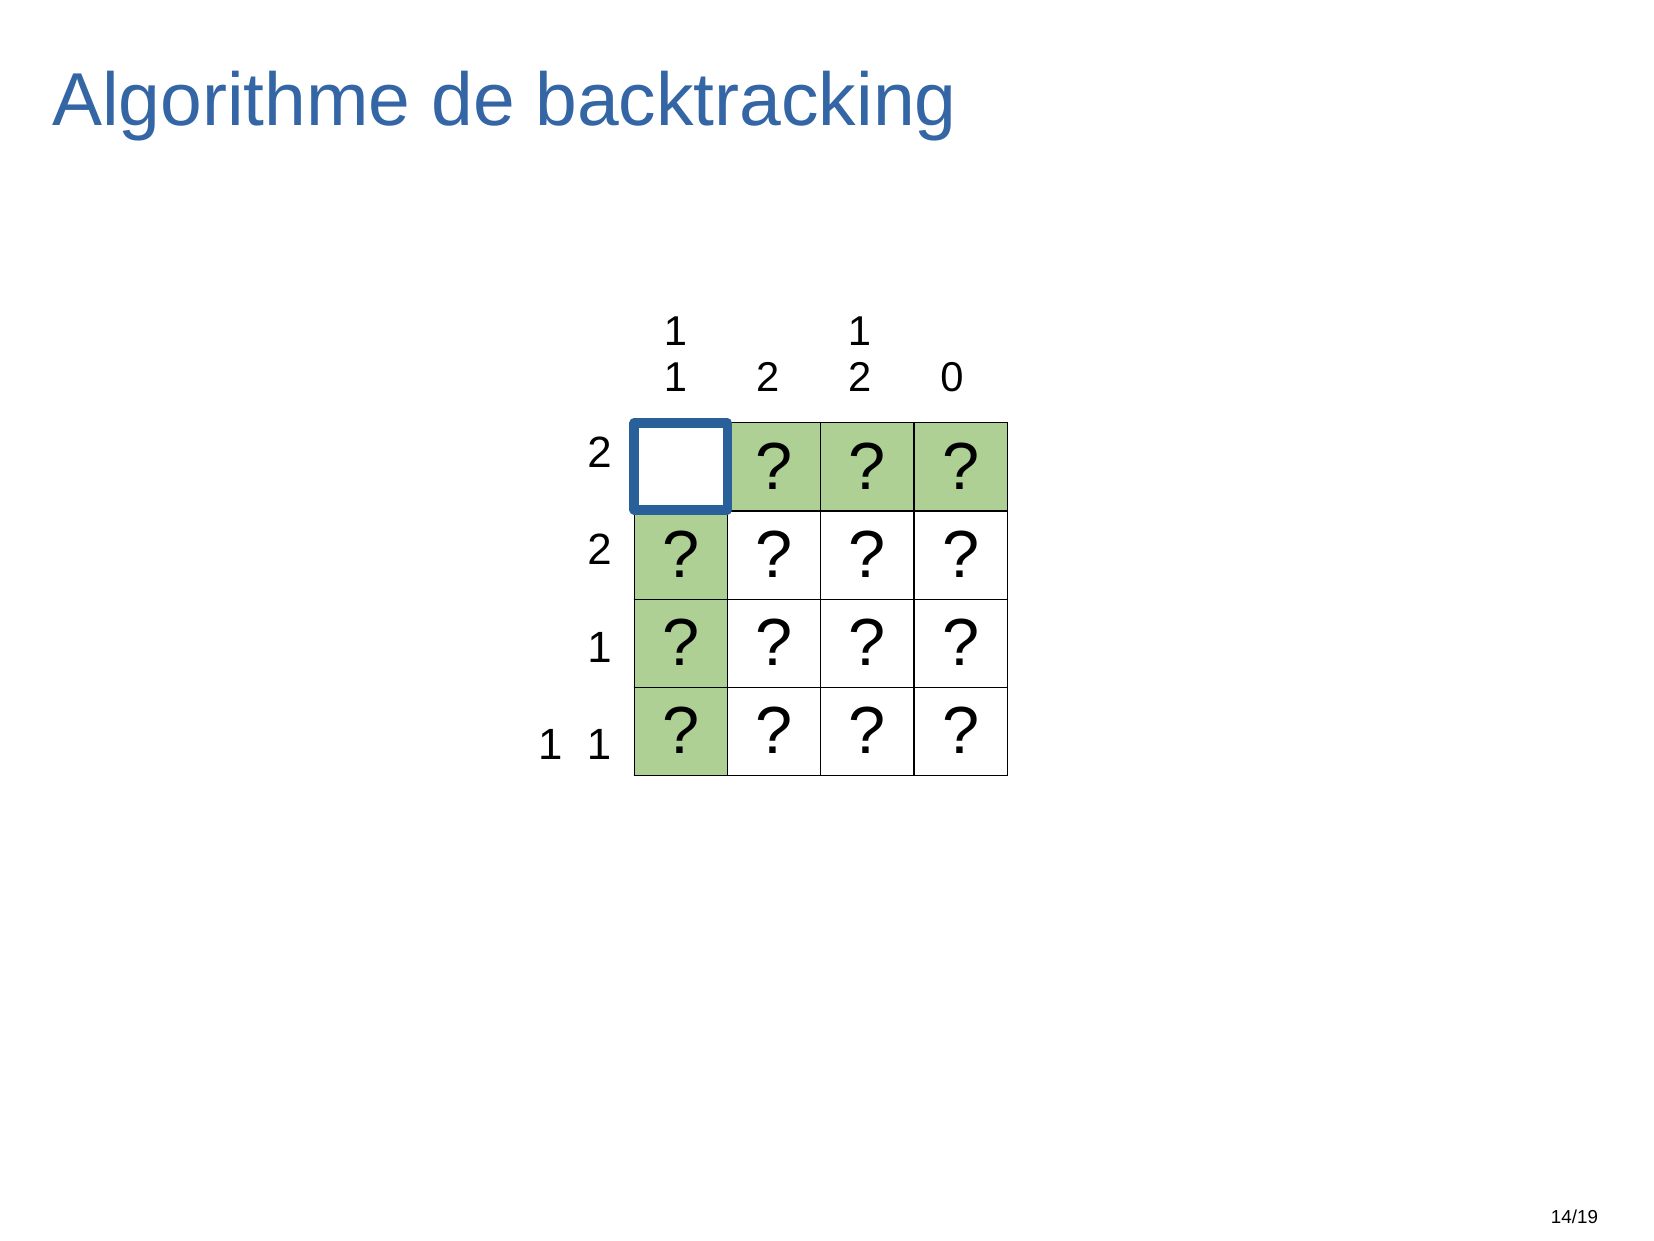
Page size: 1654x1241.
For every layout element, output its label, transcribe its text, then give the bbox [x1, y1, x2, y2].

table_header ? [821, 423, 913, 510]
table_cell ? [635, 515, 727, 599]
table_header [639, 428, 723, 505]
table_cell ? [635, 688, 727, 775]
table_cell ? [915, 688, 1007, 775]
table_cell ? [728, 512, 820, 599]
table_cell ? [821, 600, 913, 687]
table_header ? [915, 423, 1007, 510]
table_cell ? [821, 688, 913, 775]
text_box Algorithme de backtracking [37, 50, 976, 151]
table_cell ? [635, 600, 727, 687]
table_cell ? [821, 512, 913, 599]
table_cell ? [915, 600, 1007, 687]
text_box 1 1 1 2 2 0 [637, 300, 992, 408]
text_box 14/19 [1536, 1198, 1613, 1235]
text_box 2 2 1 1 1 [523, 420, 633, 826]
table_cell ? [915, 512, 1007, 599]
table_cell ? [728, 600, 820, 687]
table_header ? [732, 423, 820, 510]
table_cell ? [728, 688, 820, 775]
